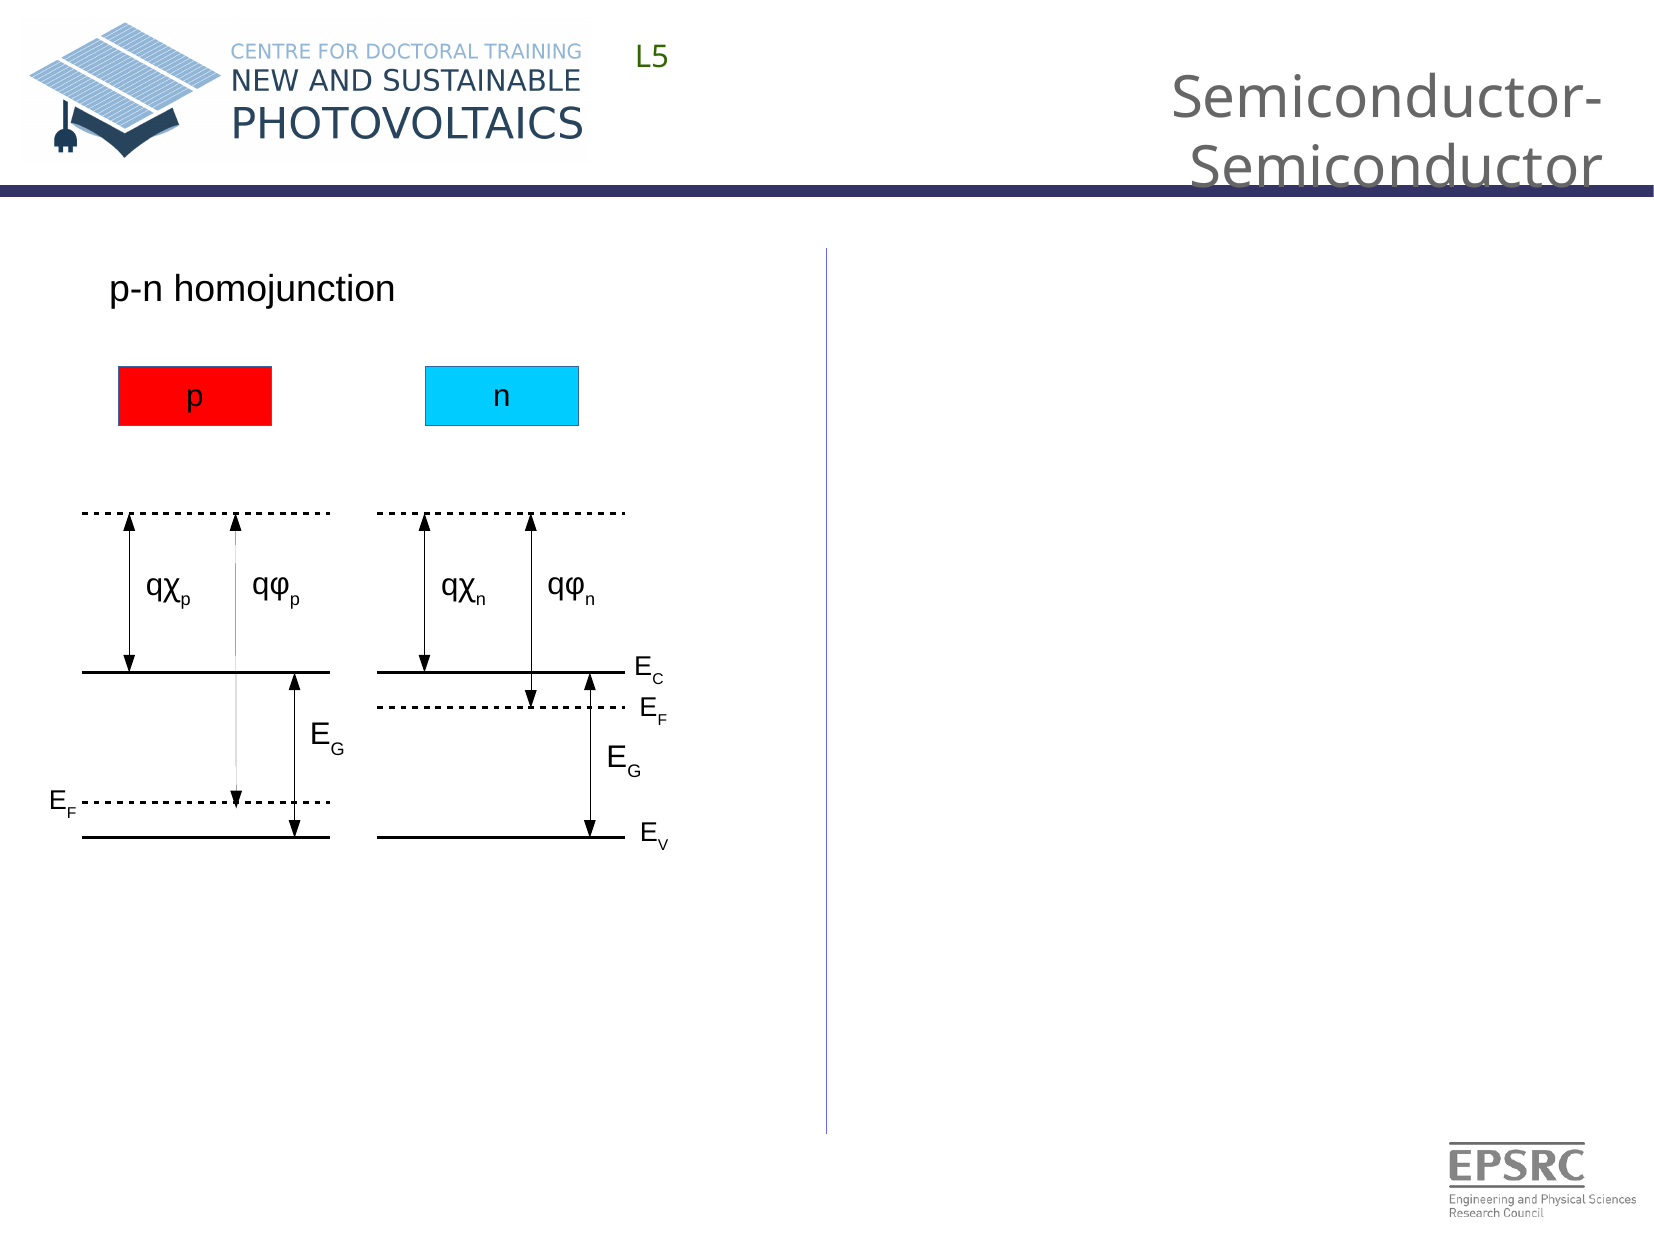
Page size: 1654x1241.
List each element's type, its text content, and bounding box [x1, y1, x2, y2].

text_box qφn [532, 559, 610, 618]
text_box Semiconductor-Semiconductor [767, 51, 1618, 142]
text_box EV [625, 809, 684, 862]
text_box EG [295, 709, 360, 768]
text_box EF [34, 777, 92, 832]
text_box p-n homojunction [94, 259, 411, 317]
picture [19, 17, 591, 166]
text_box qχn [426, 554, 502, 612]
text_box n [425, 366, 579, 426]
picture [1449, 1142, 1636, 1217]
text_box EG [591, 731, 657, 790]
text_box qχp [131, 554, 207, 612]
text_box p [118, 366, 272, 426]
text_box EC [619, 643, 679, 696]
text_box EF [624, 684, 682, 736]
text_box L5 [620, 29, 880, 80]
text_box qφp [237, 559, 315, 618]
